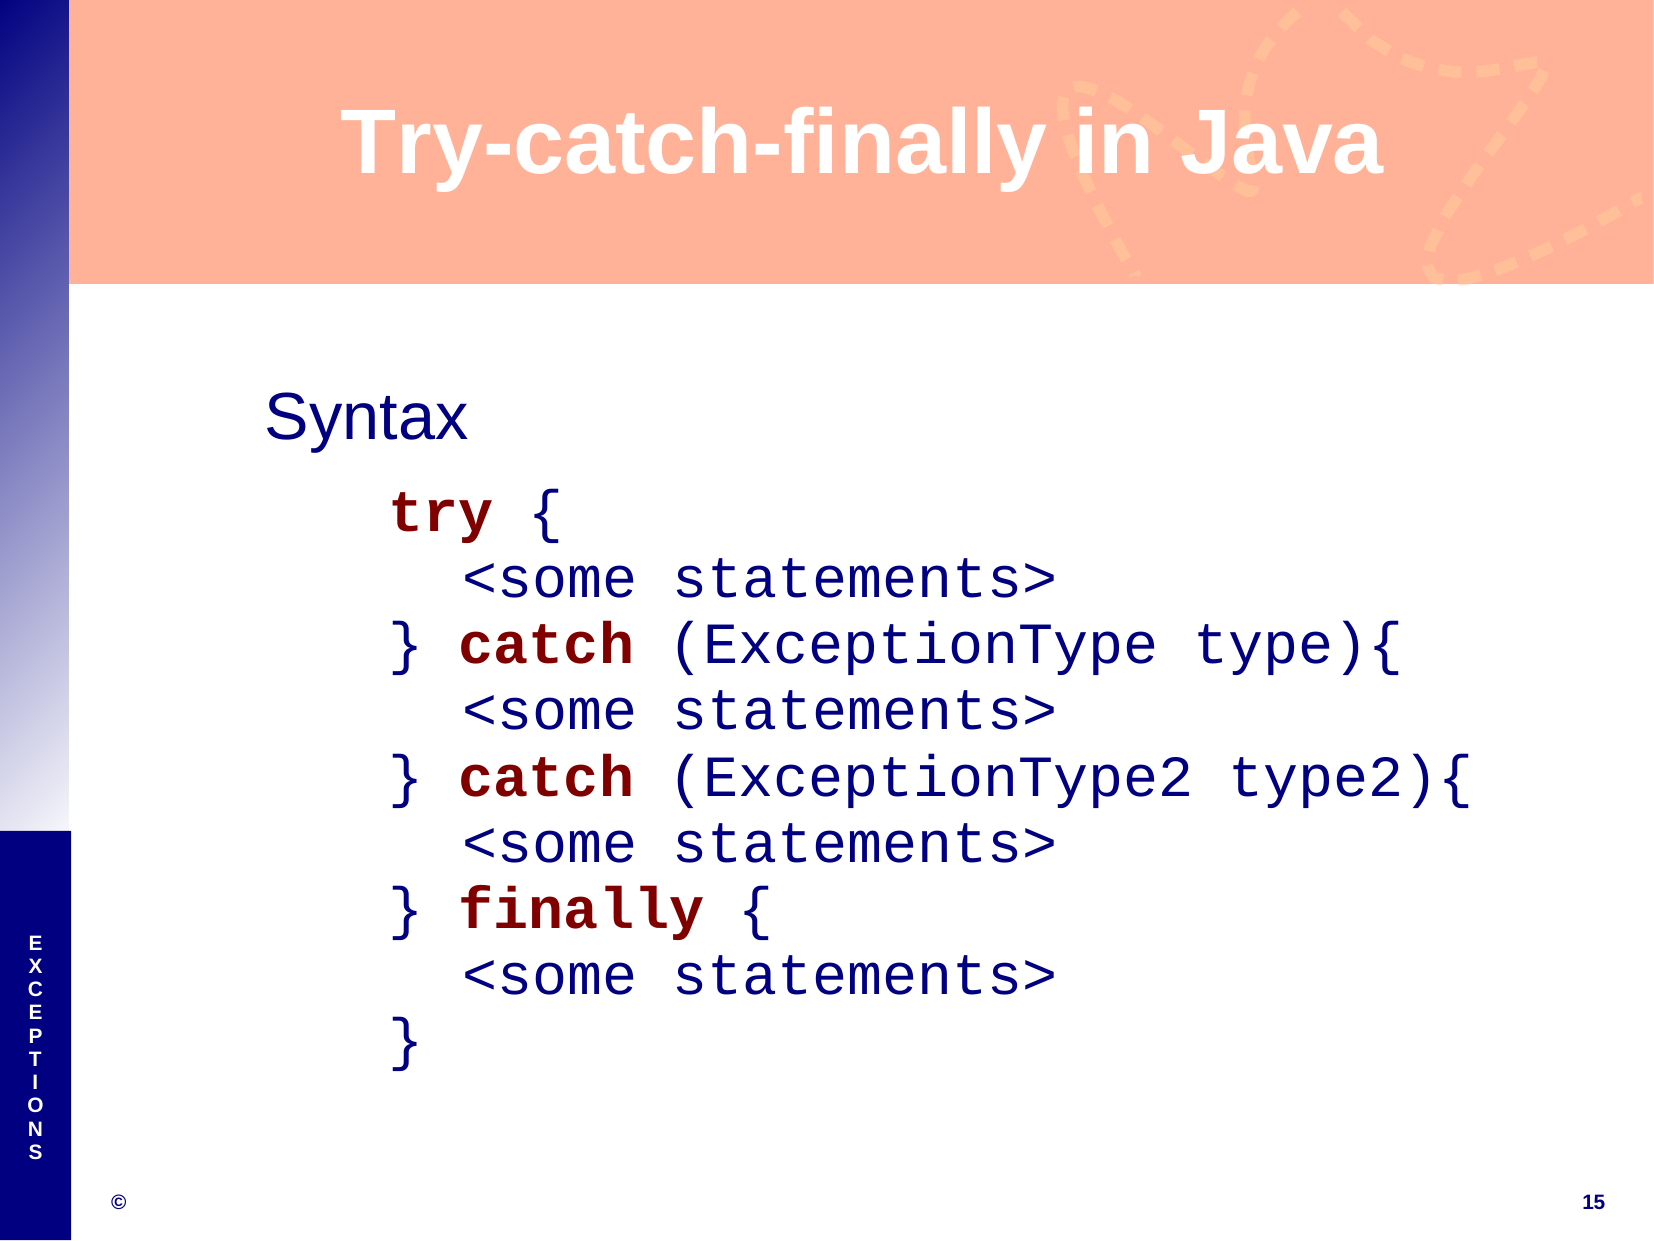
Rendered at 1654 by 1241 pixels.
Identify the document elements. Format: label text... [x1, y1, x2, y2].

text_box E X C E P T I O N S [0, 830, 71, 1241]
title Try-catch-finally in Java [72, 37, 1654, 246]
list Syntax try { <some statements> } catch (ExceptionType type){ <some statements> } catch (ExceptionType2 type2){ <some statements> } finally { <some statements> } [247, 378, 1479, 1064]
